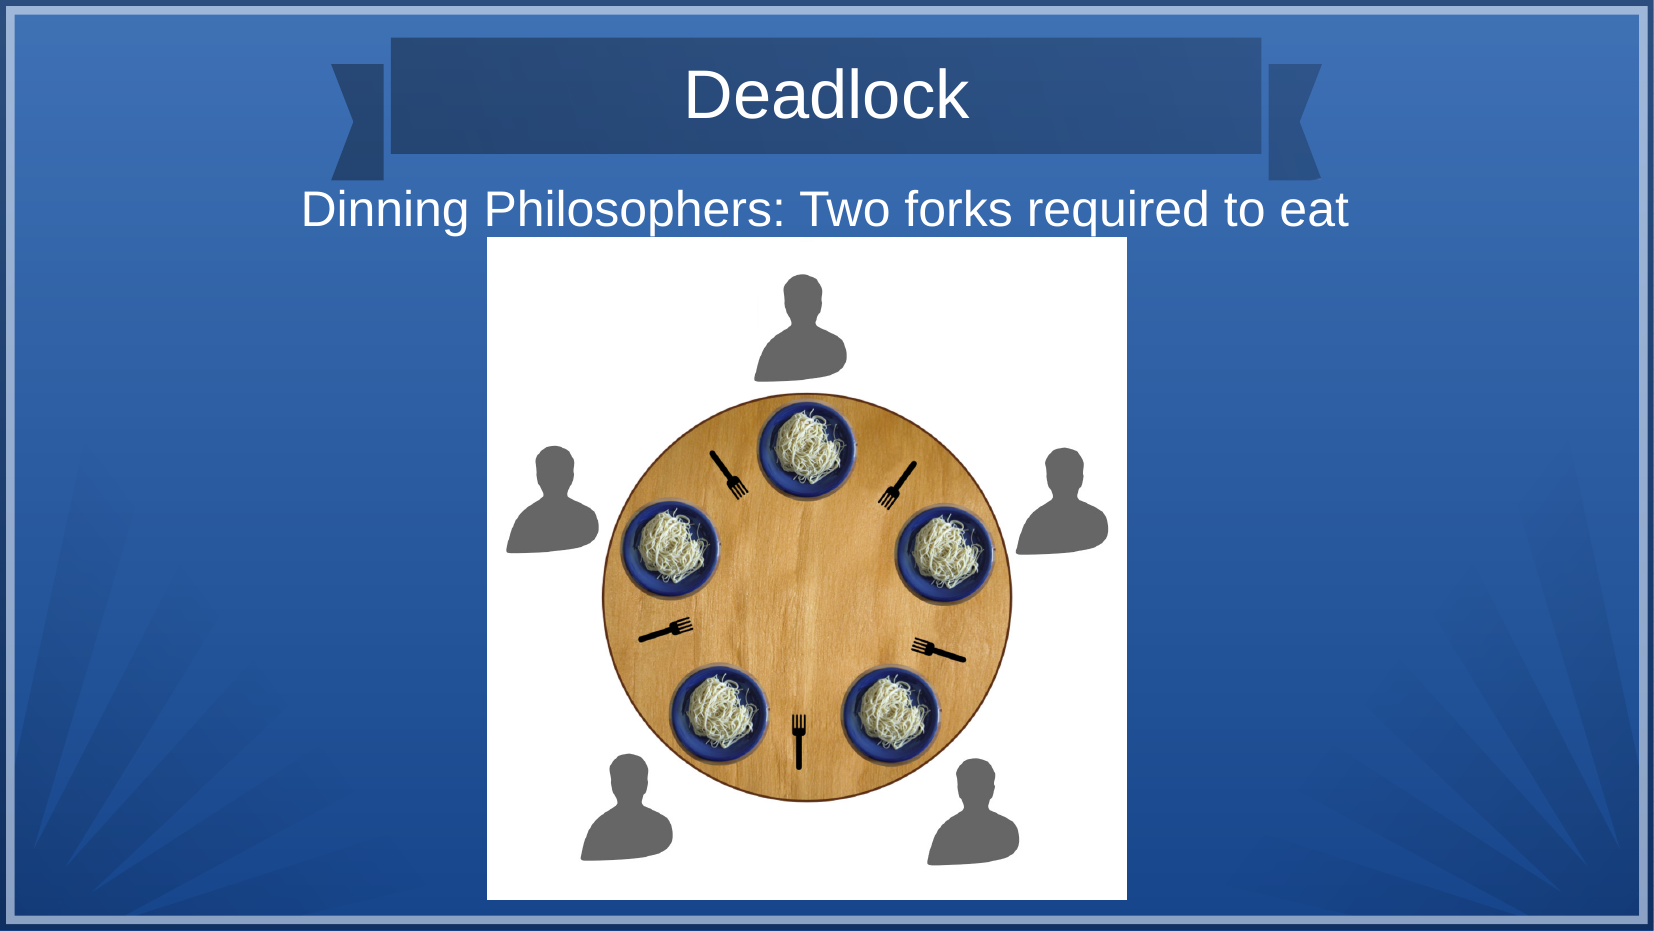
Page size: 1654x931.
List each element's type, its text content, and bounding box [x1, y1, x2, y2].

picture [487, 245, 1127, 901]
title Deadlock [389, 35, 1264, 154]
text_box Dinning Philosophers: Two forks required to eat [225, 173, 1426, 245]
